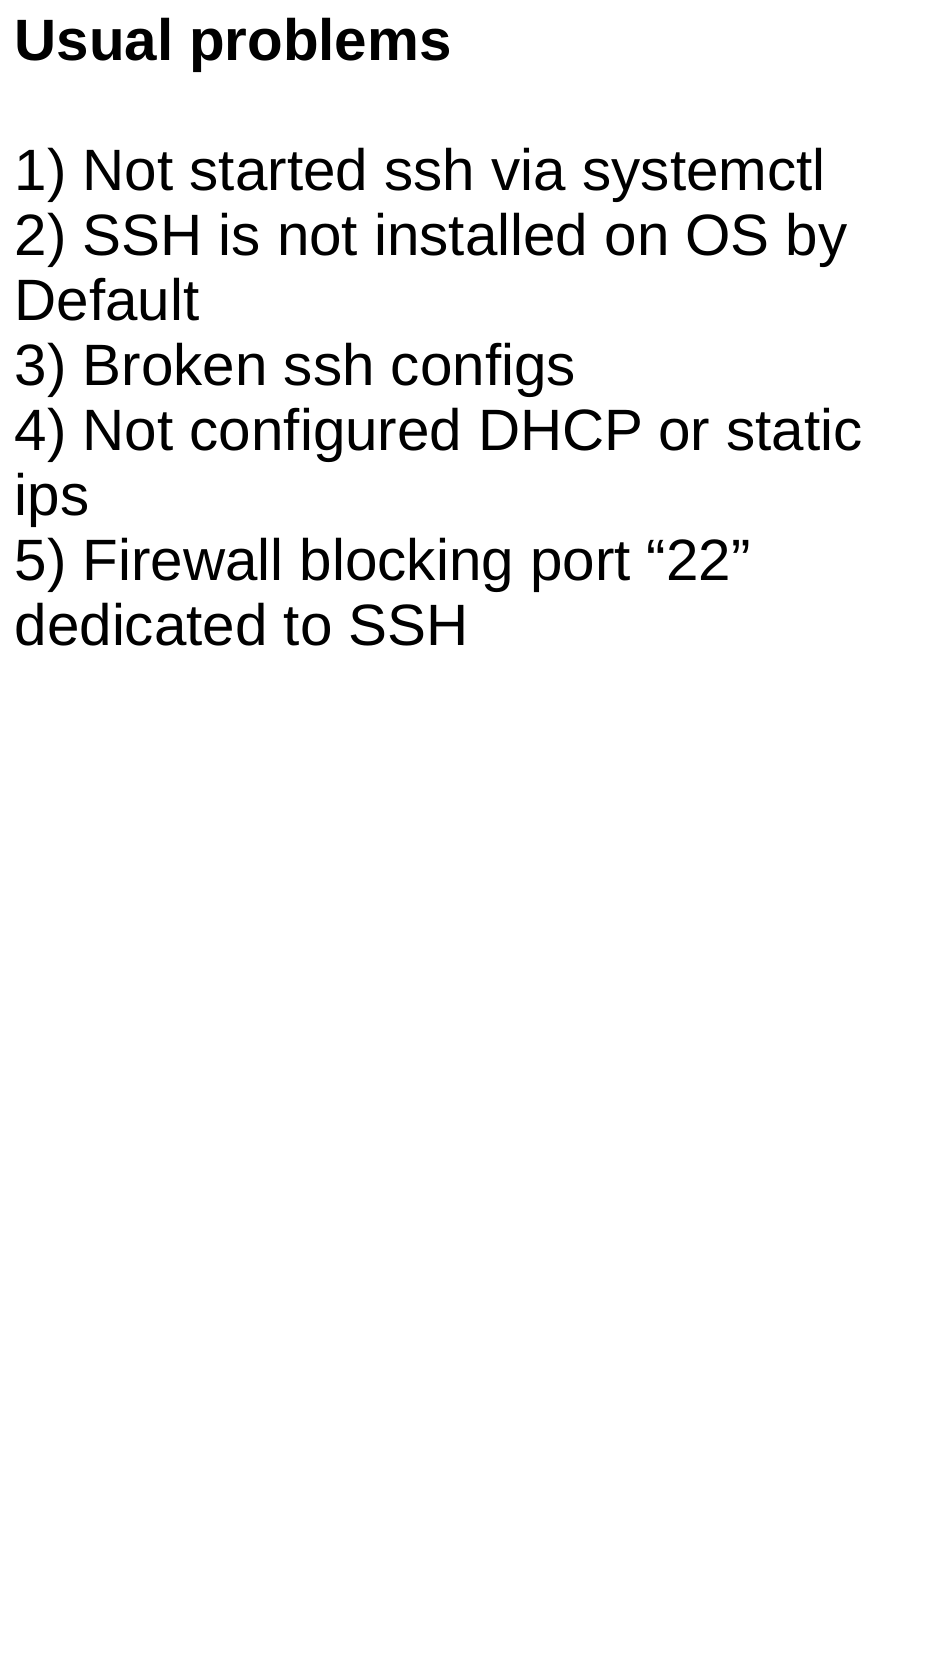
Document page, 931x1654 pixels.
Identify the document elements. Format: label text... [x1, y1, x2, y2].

text_box Usual problems 1) Not started ssh via systemctl 2) SSH is not installed on OS by Default 3) Broken ssh configs 4) Not configured DHCP or static ips 5) Firewall blocking port “22” dedicated to SSH [0, 0, 931, 1654]
